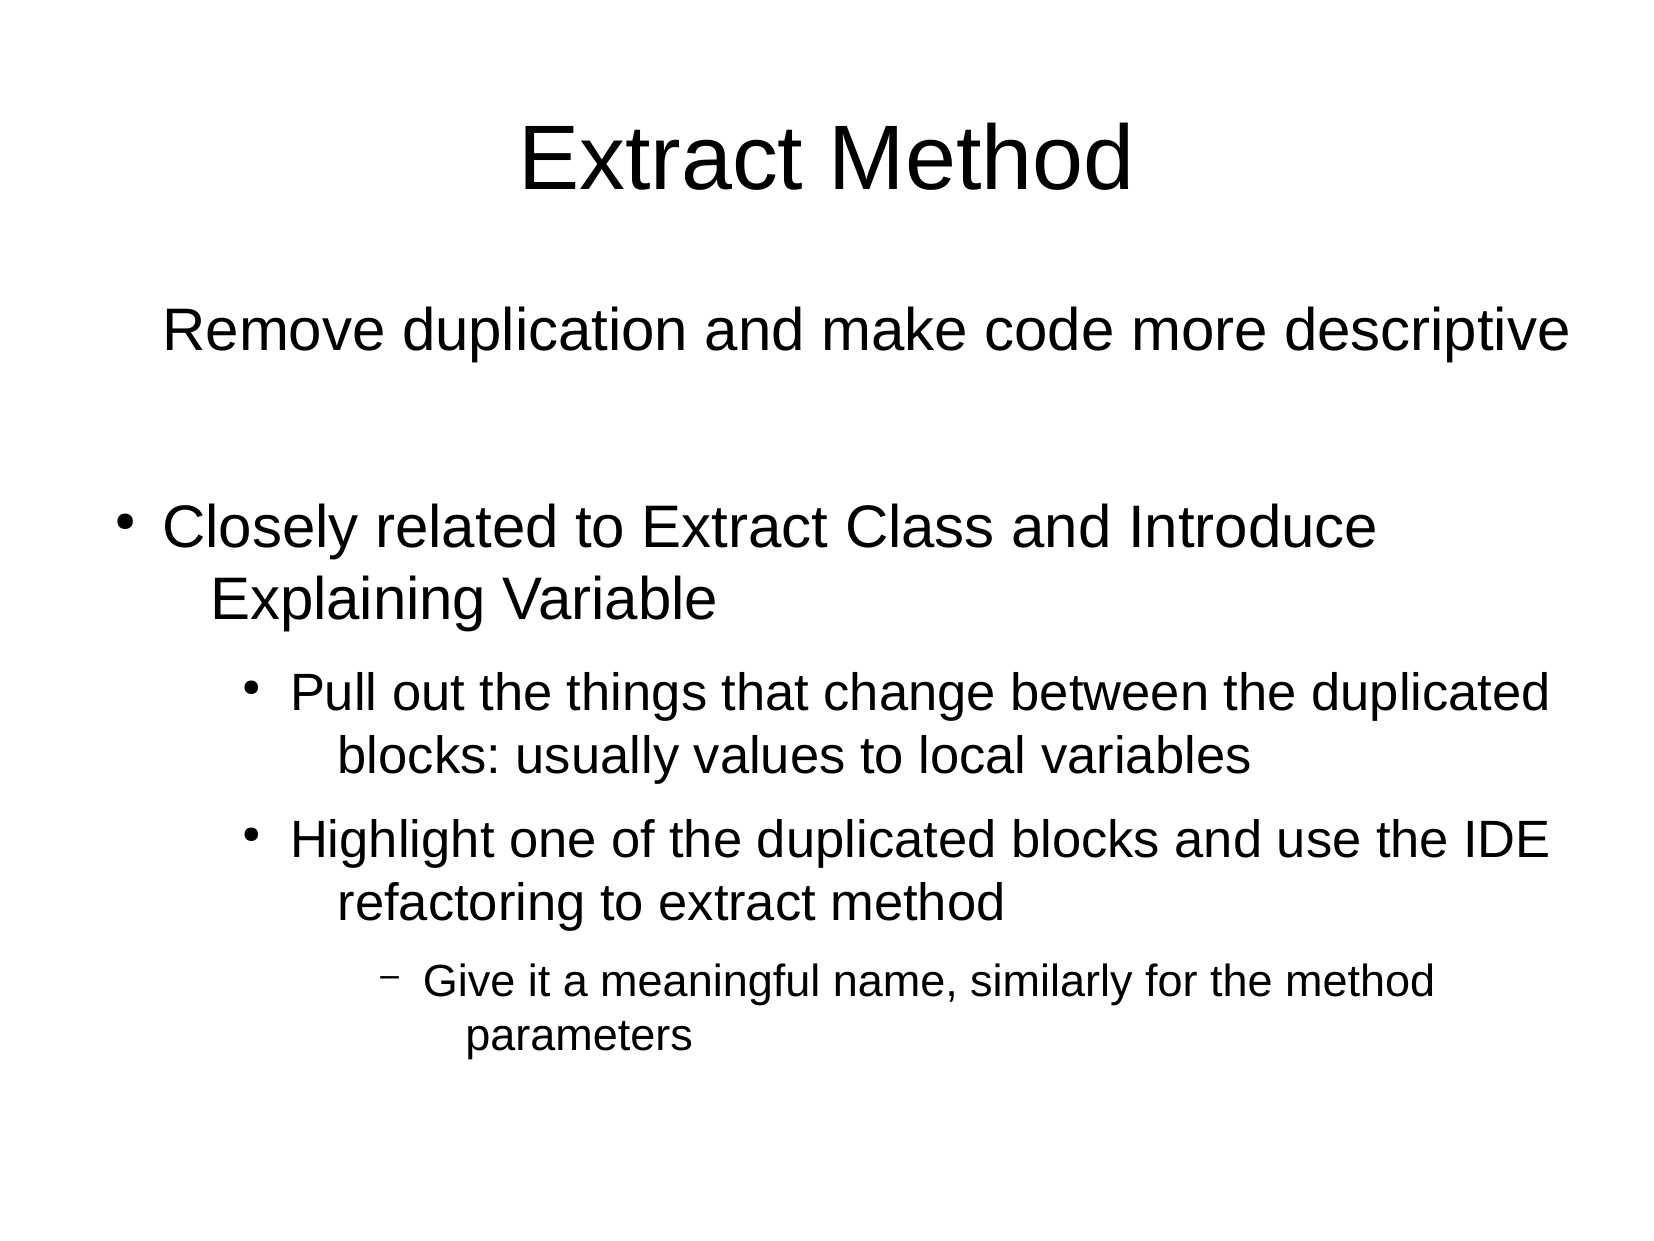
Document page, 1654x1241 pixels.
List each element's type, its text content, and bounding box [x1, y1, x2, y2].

title Extract Method [82, 49, 1571, 257]
list Remove duplication and make code more descriptive Closely related to Extract Class and Introduce Explaining Variable Pull out the things that change between the duplicated blocks: usually values to local variables Highlight one of the duplicated blocks and use the IDE refactoring to extract method Give it a meaningful name, similarly for the method parameters [82, 290, 1571, 1109]
